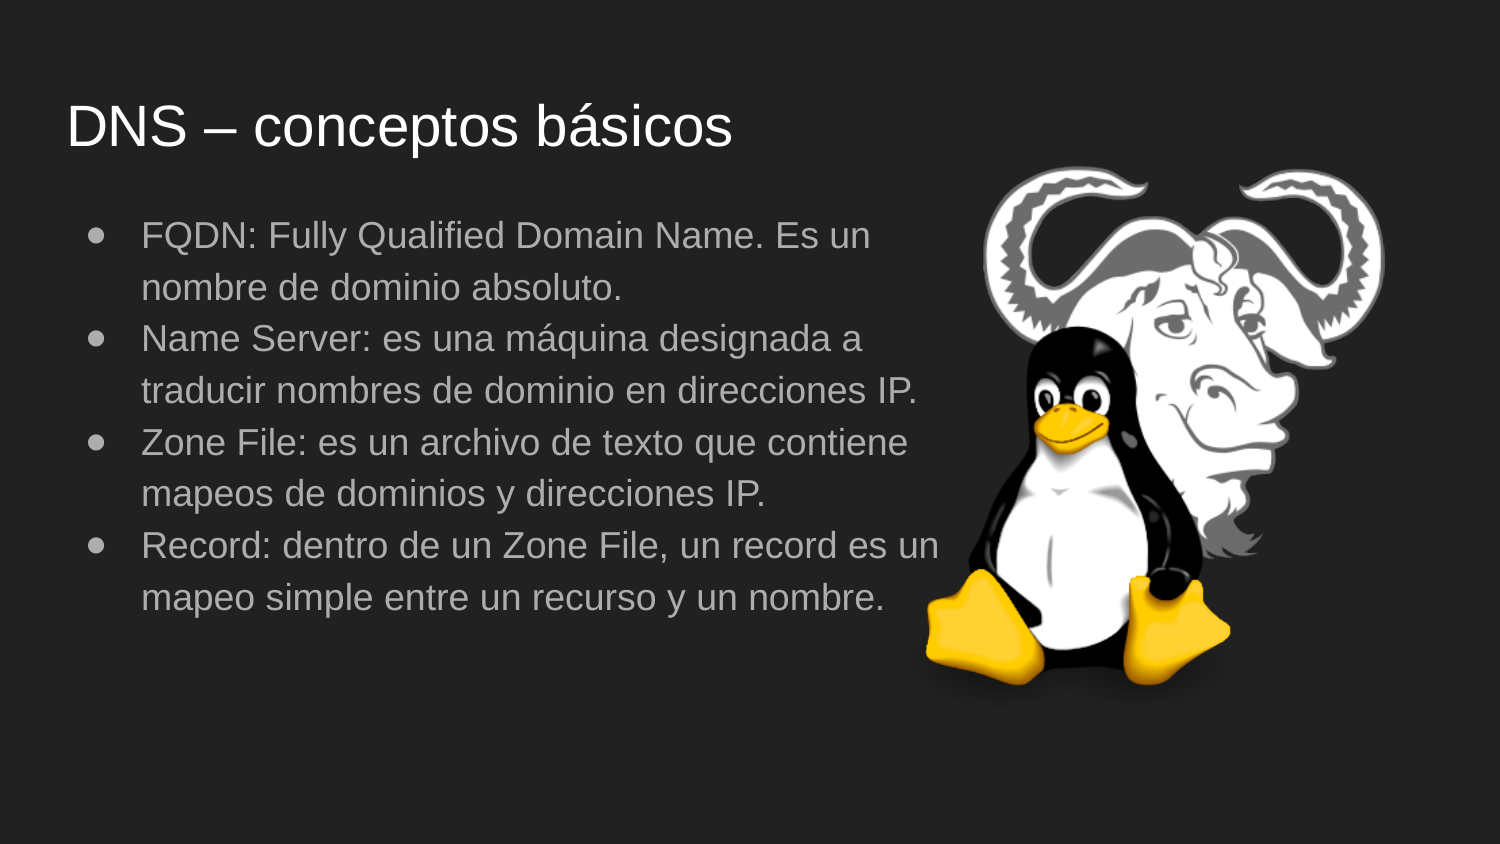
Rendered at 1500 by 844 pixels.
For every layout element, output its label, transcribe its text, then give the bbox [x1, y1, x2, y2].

title DNS – conceptos básicos [51, 72, 1449, 167]
list FQDN: Fully Qualified Domain Name. Es un nombre de dominio absoluto. Name Server: es una máquina designada a traducir nombres de dominio en direcciones IP. Zone File: es un archivo de texto que contiene mapeos de dominios y direcciones IP. Record: dentro de un Zone File, un record es un mapeo simple entre un recurso y un nombre. [51, 189, 969, 750]
picture [906, 166, 1385, 710]
